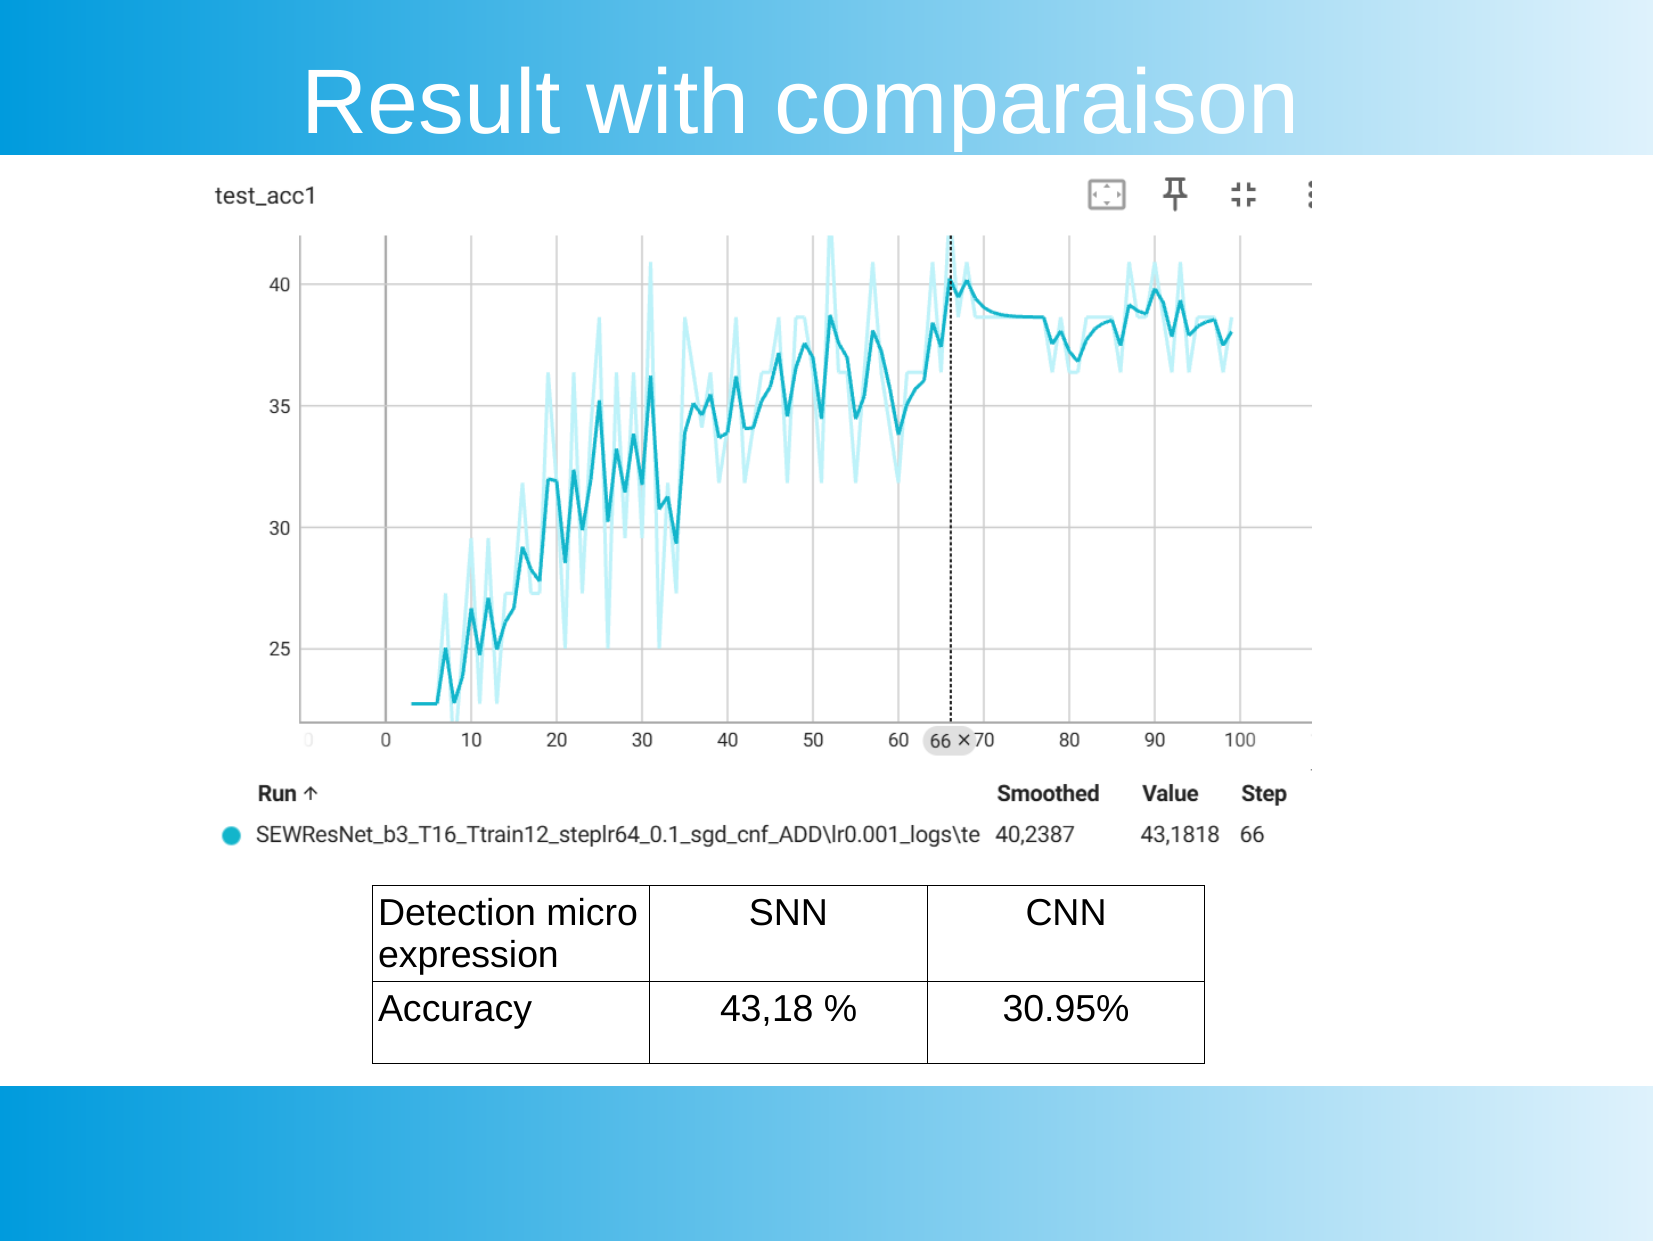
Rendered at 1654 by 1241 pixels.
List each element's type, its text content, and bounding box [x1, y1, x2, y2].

picture [199, 165, 1312, 875]
title Result with comparaison [82, 49, 1571, 155]
table_cell Accuracy [373, 982, 649, 1063]
table_header SNN [650, 886, 927, 981]
table_cell 30.95% [928, 982, 1204, 1063]
table_header CNN [928, 886, 1204, 981]
table_header Detection micro expression [373, 886, 649, 981]
table_cell 43,18 % [650, 982, 927, 1063]
